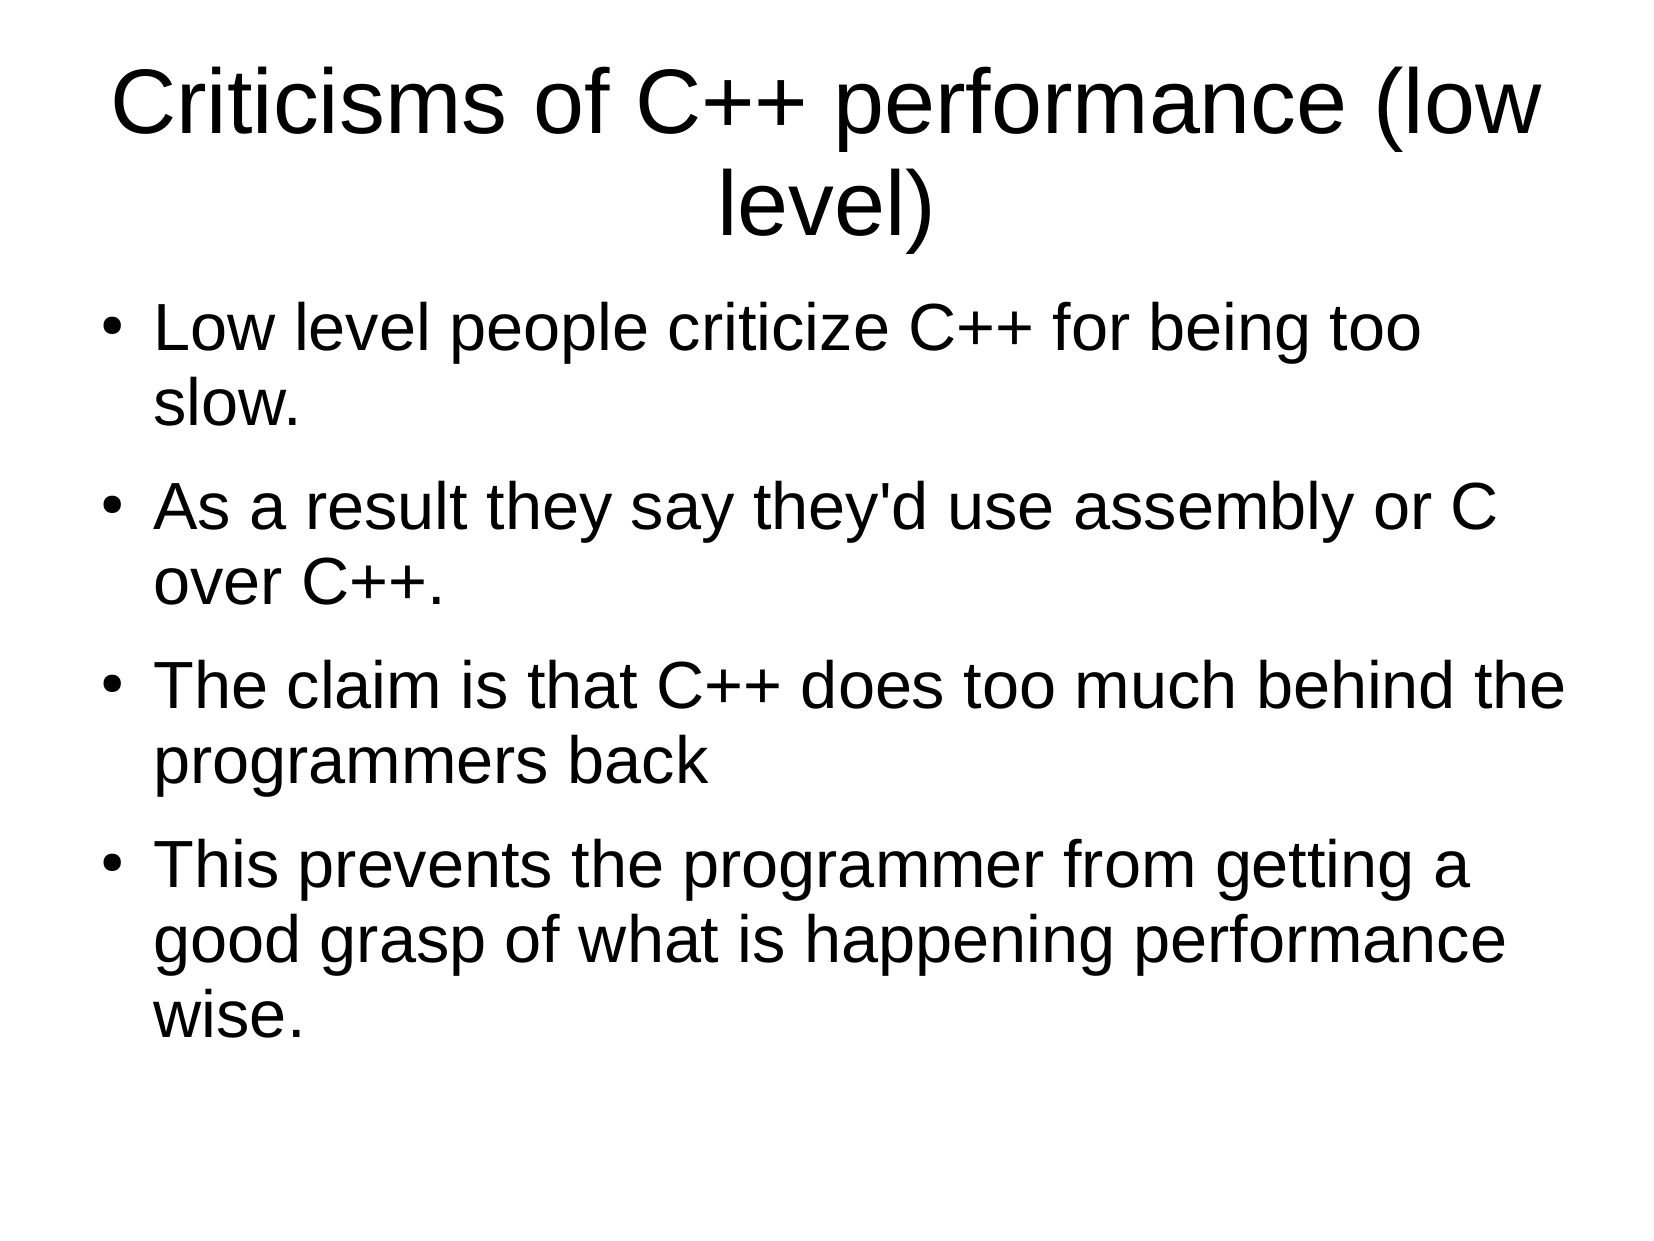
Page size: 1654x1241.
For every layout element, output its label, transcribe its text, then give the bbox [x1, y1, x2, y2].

list Low level people criticize C++ for being too slow. As a result they say they'd use assembly or C over C++. The claim is that C++ does too much behind the programmers back This prevents the programmer from getting a good grasp of what is happening performance wise. [82, 290, 1571, 1109]
title Criticisms of C++ performance (low level) [82, 49, 1571, 257]
